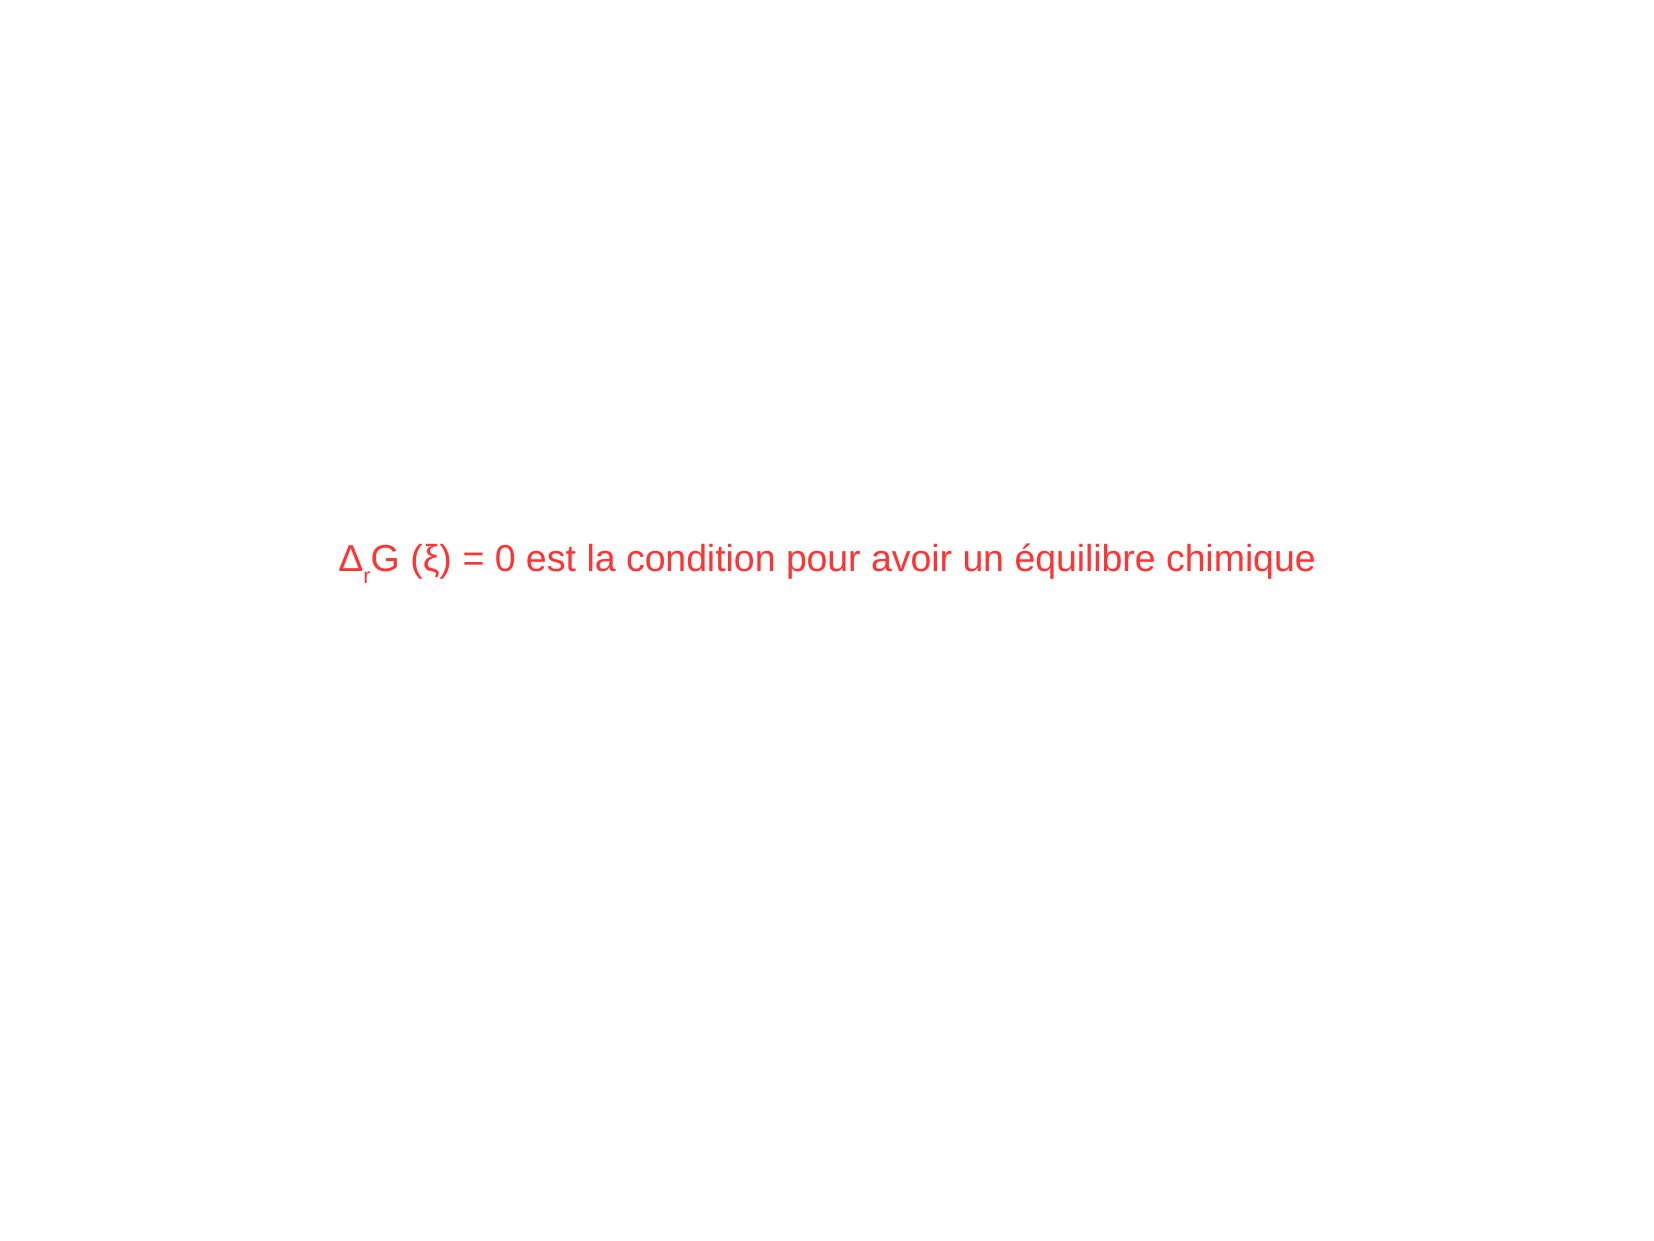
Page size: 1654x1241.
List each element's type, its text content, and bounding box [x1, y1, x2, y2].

text_box ΔrG (ξ) = 0 est la condition pour avoir un équilibre chimique [323, 529, 1335, 596]
